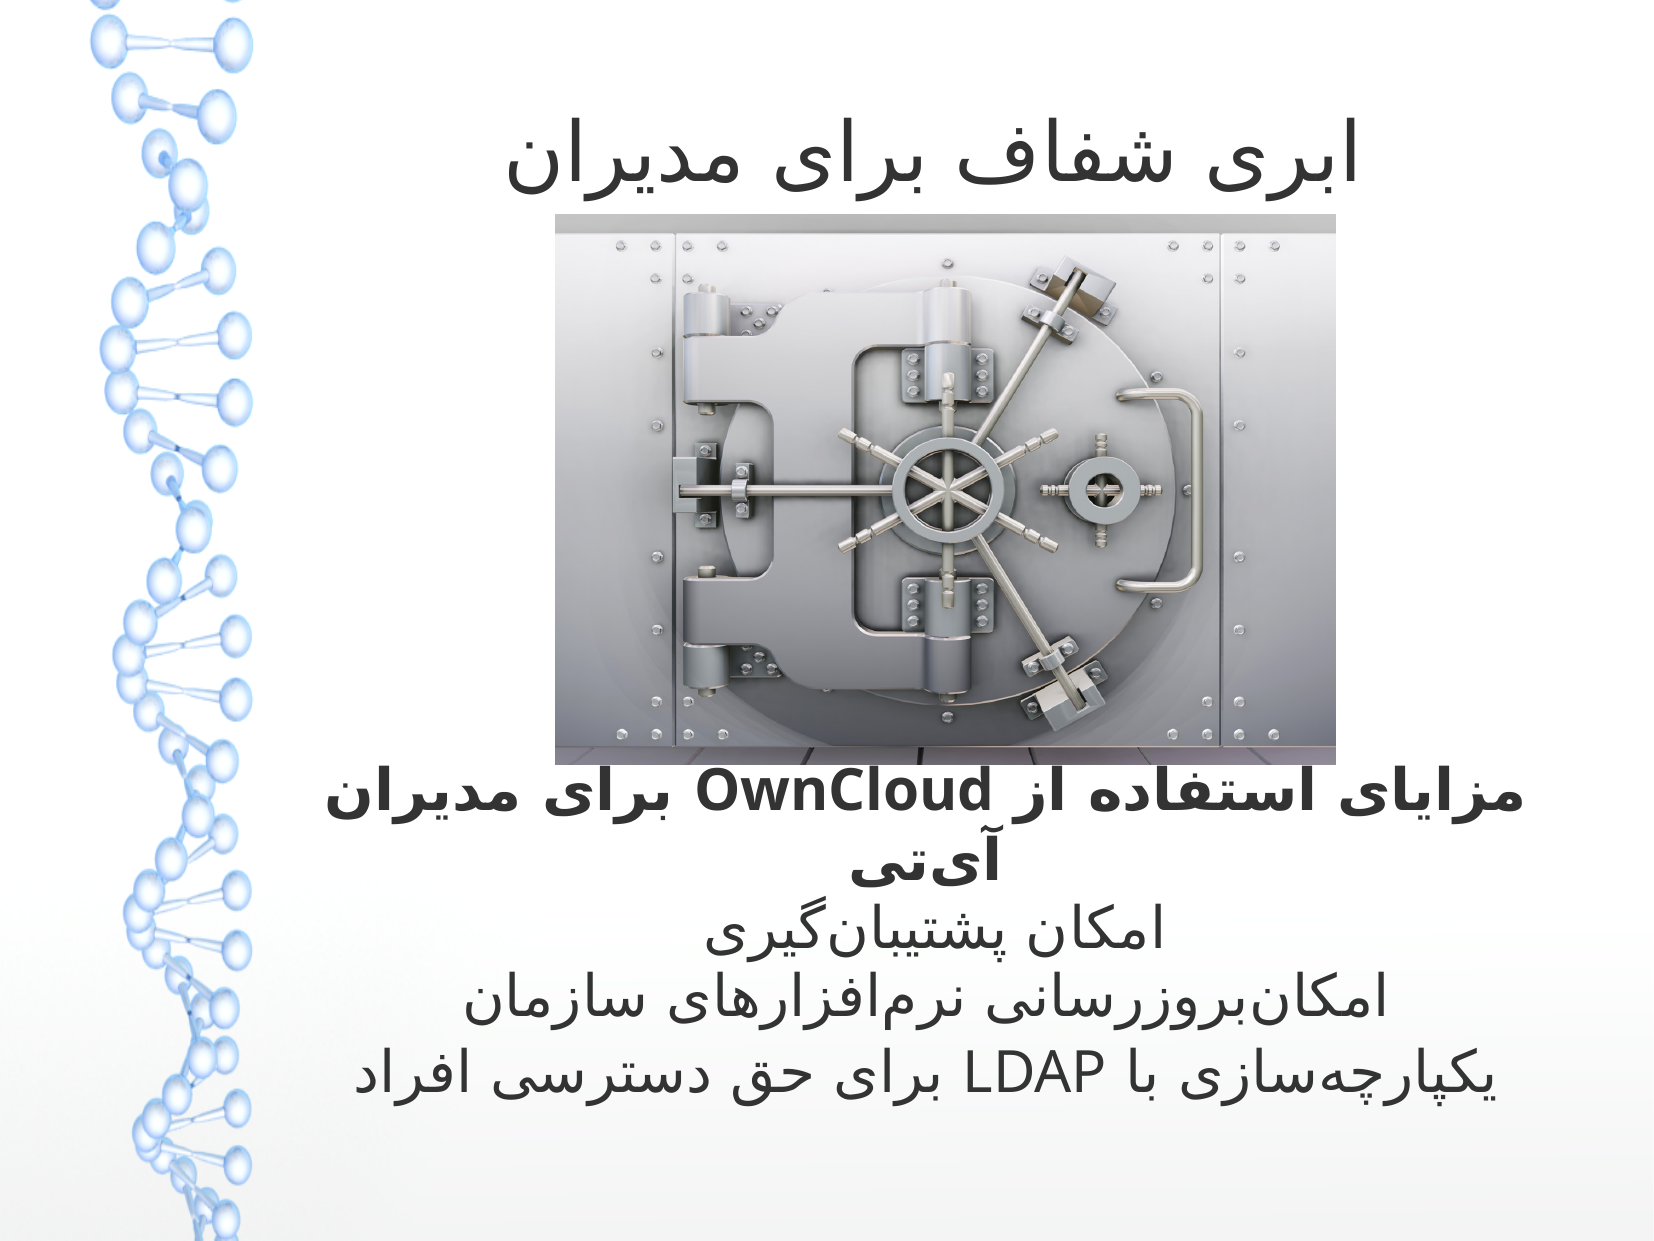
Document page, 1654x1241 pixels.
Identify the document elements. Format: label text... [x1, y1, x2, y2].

picture [0, 0, 1654, 1241]
text_box مزایای استفاده از OwnCloud برای مدیران آی‌تی امکان پشتیبان‌گیری امکان‌بروزرسانی نرم‌افزارهای سازمان یکپارچه‌سازی با LDAP برای حق دسترسی افراد [291, 670, 1561, 1241]
title ابری شفاف برای مدیران [269, 49, 1571, 257]
